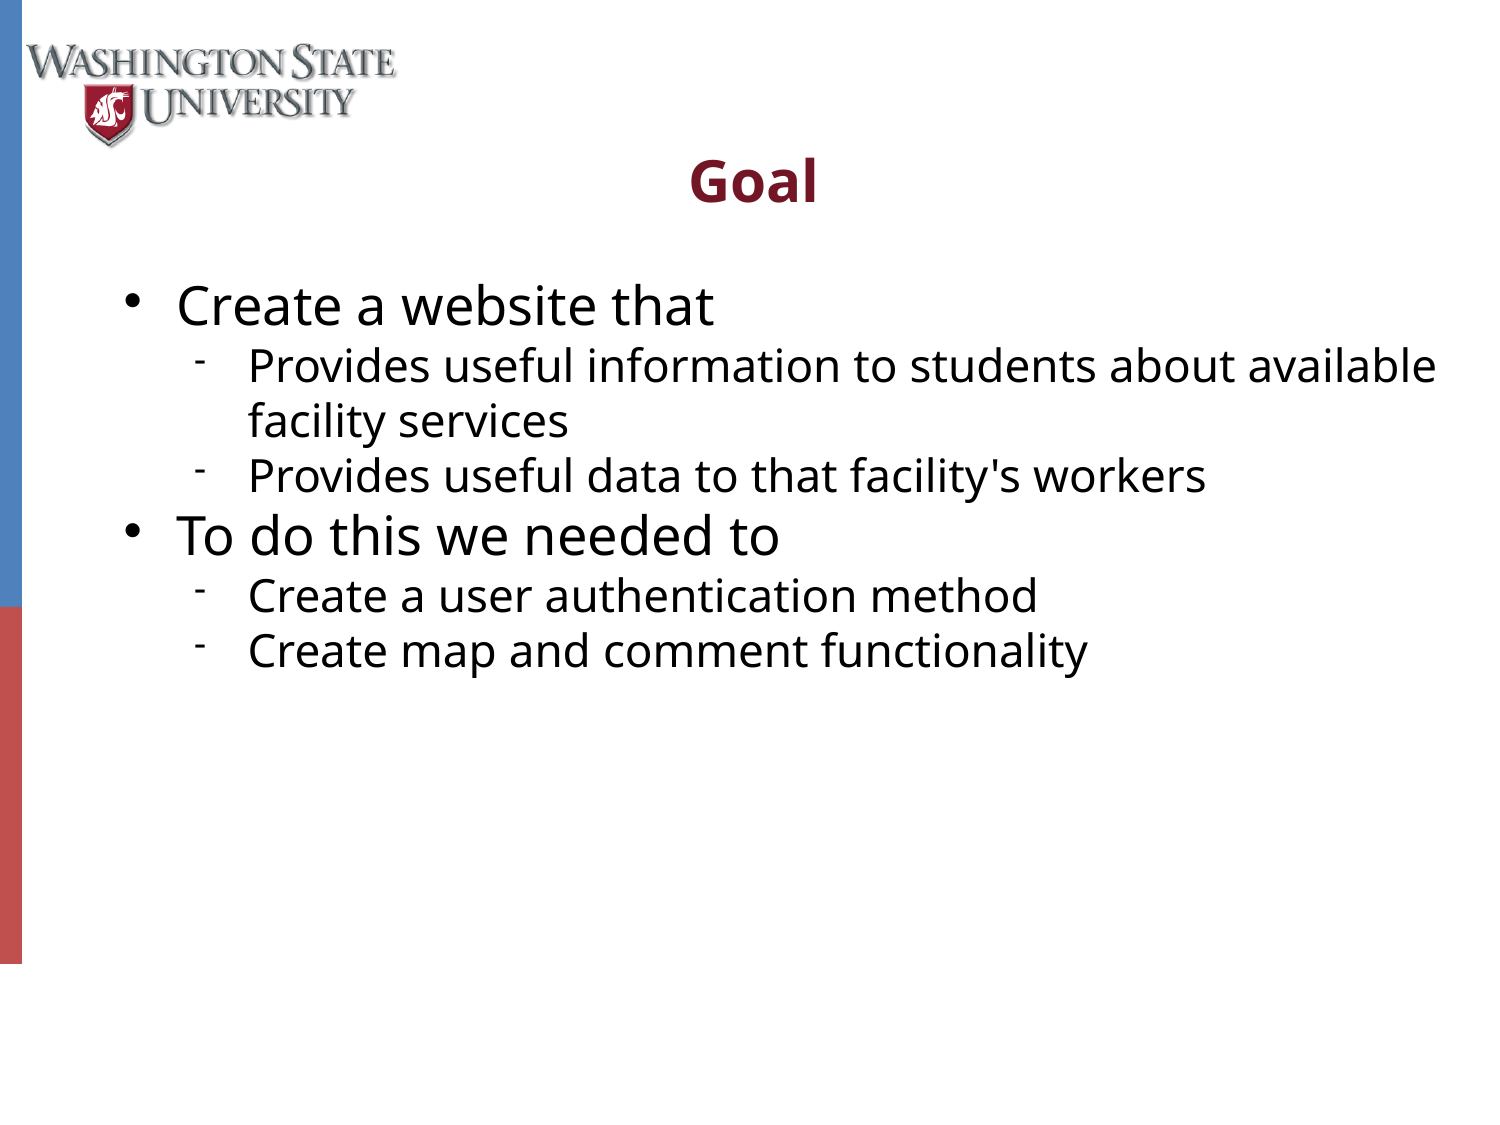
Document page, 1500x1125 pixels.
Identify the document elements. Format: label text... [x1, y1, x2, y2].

picture [0, 0, 426, 178]
text_box Create a website that Provides useful information to students about available facility services Provides useful data to that facility's workers To do this we needed to Create a user authentication method Create map and comment functionality [69, 264, 1475, 759]
text_box Goal [116, 136, 1392, 216]
